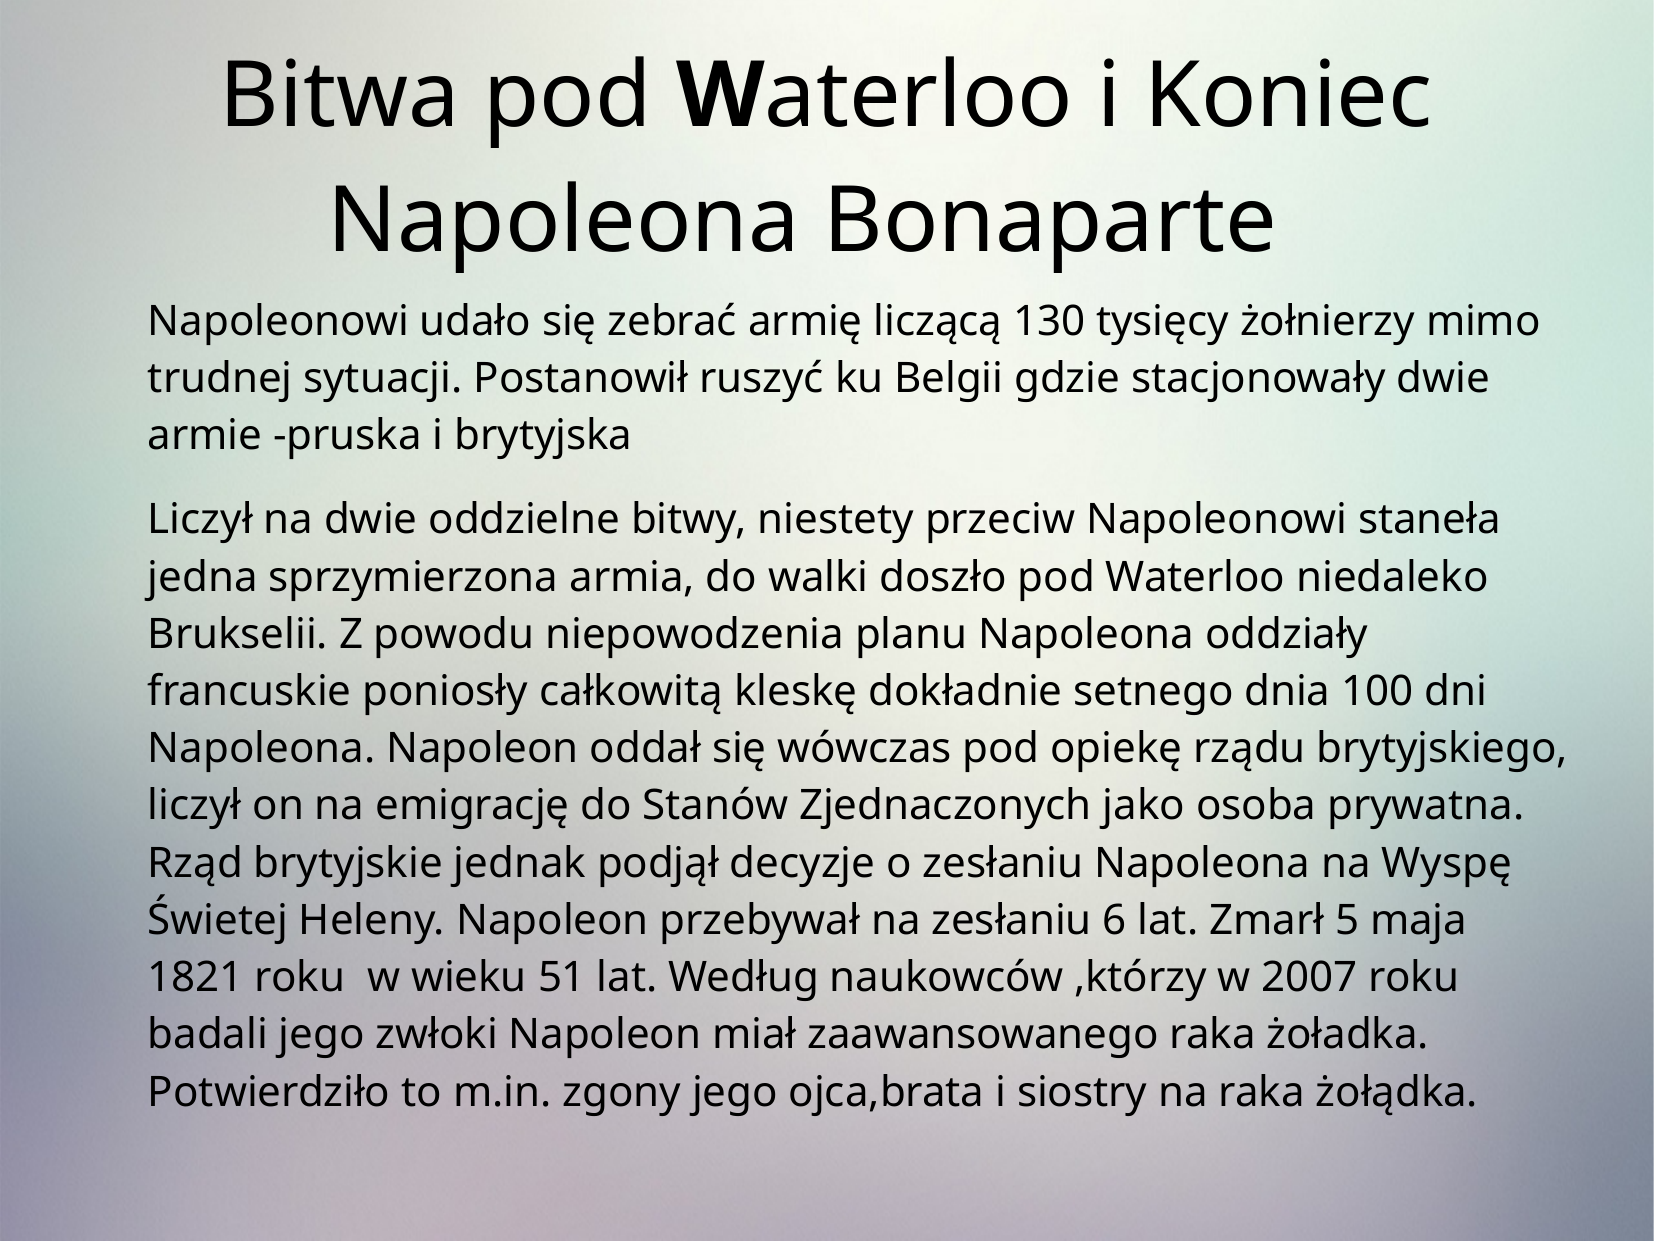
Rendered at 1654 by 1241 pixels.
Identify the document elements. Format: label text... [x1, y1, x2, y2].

title Bitwa pod Waterloo i Koniec Napoleona Bonaparte [82, 24, 1571, 282]
picture [0, 0, 1654, 1241]
list Napoleonowi udało się zebrać armię liczącą 130 tysięcy żołnierzy mimo trudnej sytuacji. Postanowił ruszyć ku Belgii gdzie stacjonowały dwie armie -pruska i brytyjska Liczył na dwie oddzielne bitwy, niestety przeciw Napoleonowi staneła jedna sprzymierzona armia, do walki doszło pod Waterloo niedaleko Brukselii. Z powodu niepowodzenia planu Napoleona oddziały francuskie poniosły całkowitą kleskę dokładnie setnego dnia 100 dni Napoleona. Napoleon oddał się wówczas pod opiekę rządu brytyjskiego, liczył on na emigrację do Stanów Zjednaczonych jako osoba prywatna. Rząd brytyjskie jednak podjął decyzje o zesłaniu Napoleona na Wyspę Świetej Heleny. Napoleon przebywał na zesłaniu 6 lat. Zmarł 5 maja 1821 roku w wieku 51 lat. Według naukowców ,którzy w 2007 roku badali jego zwłoki Napoleon miał zaawansowanego raka żoładka. Potwierdziło to m.in. zgony jego ojca,brata i siostry na raka żołądka. [82, 290, 1571, 1170]
